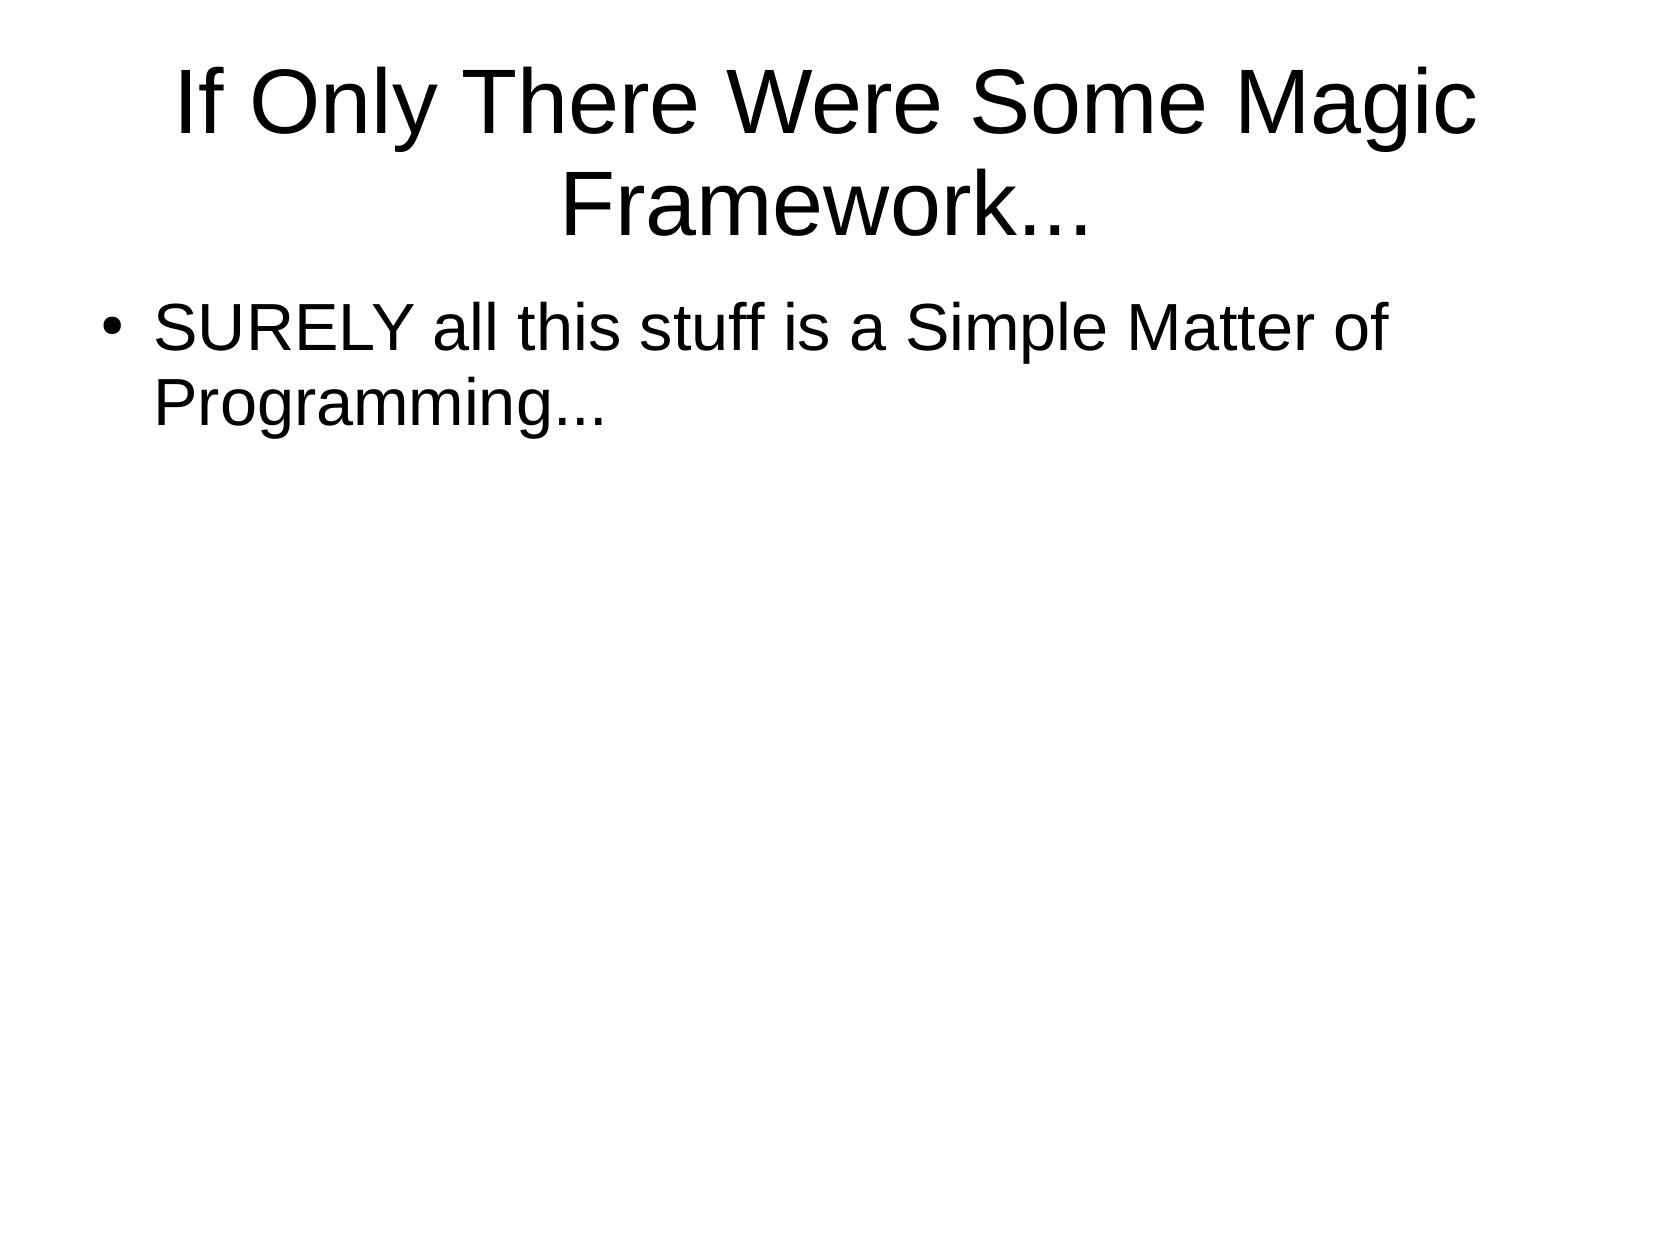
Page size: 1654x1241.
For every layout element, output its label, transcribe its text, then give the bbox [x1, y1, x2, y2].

list SURELY all this stuff is a Simple Matter of Programming... [82, 290, 1571, 1010]
title If Only There Were Some Magic Framework... [82, 49, 1571, 257]
